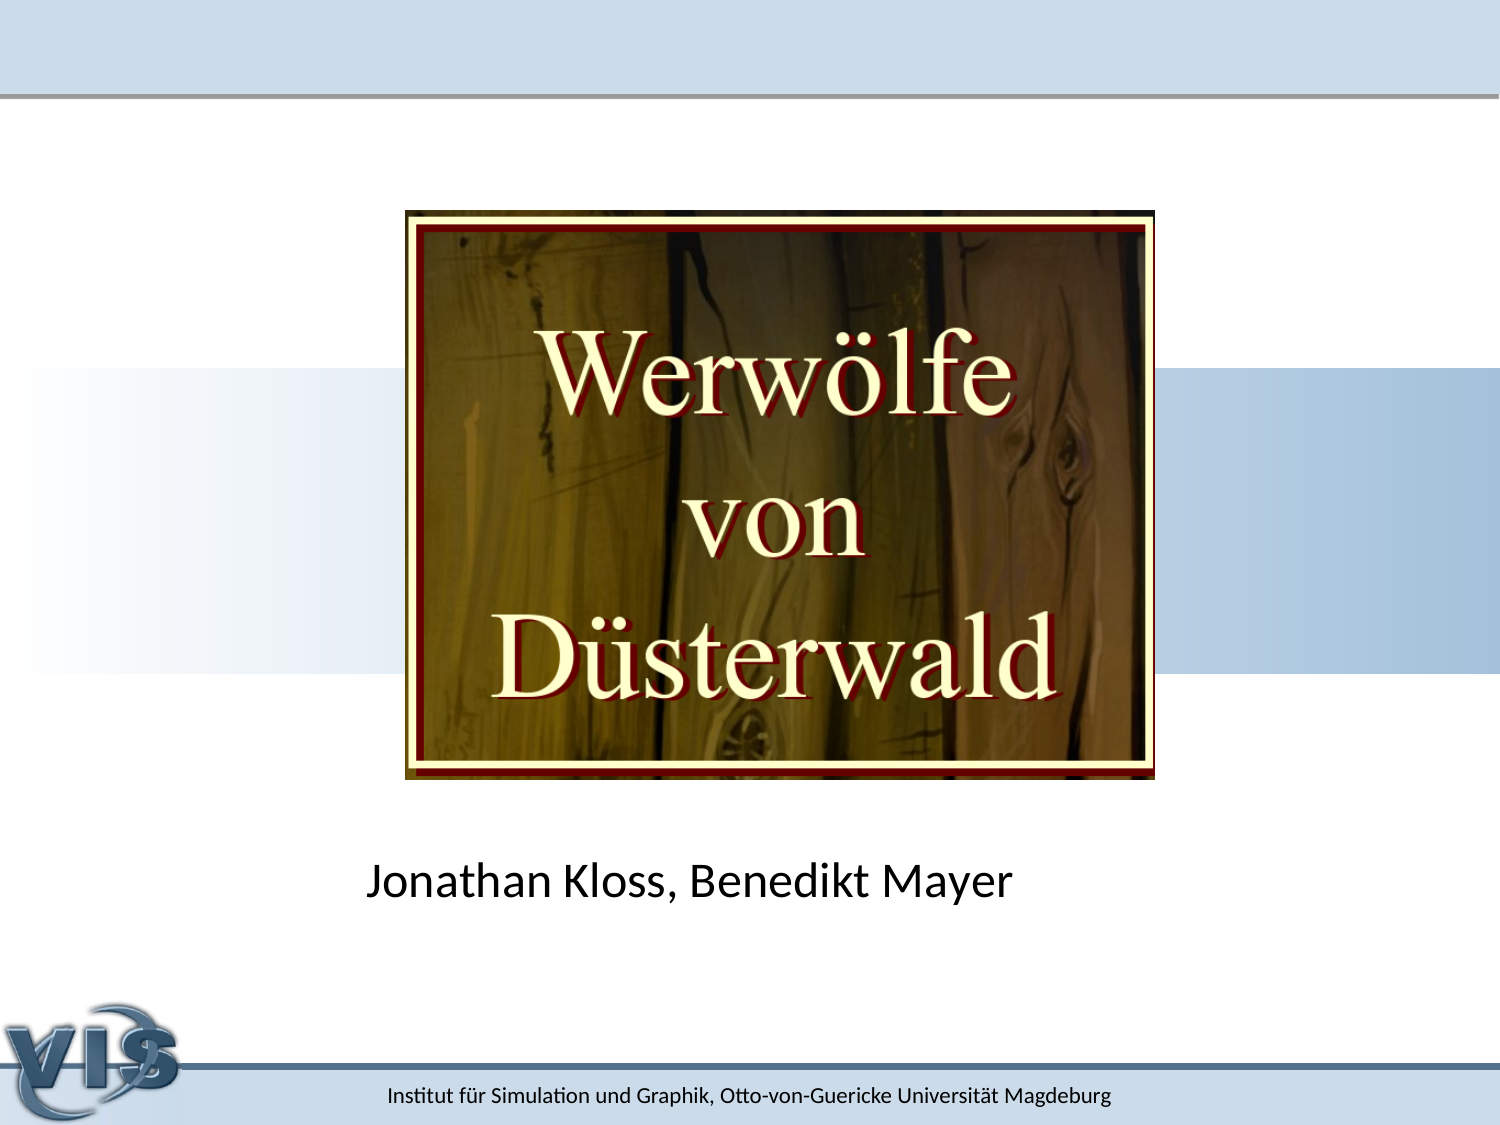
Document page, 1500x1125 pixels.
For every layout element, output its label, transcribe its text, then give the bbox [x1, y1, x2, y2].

picture [405, 210, 1155, 780]
subtitle Jonathan Kloss, Benedikt Mayer [351, 840, 1402, 1125]
picture [0, 1000, 182, 1125]
